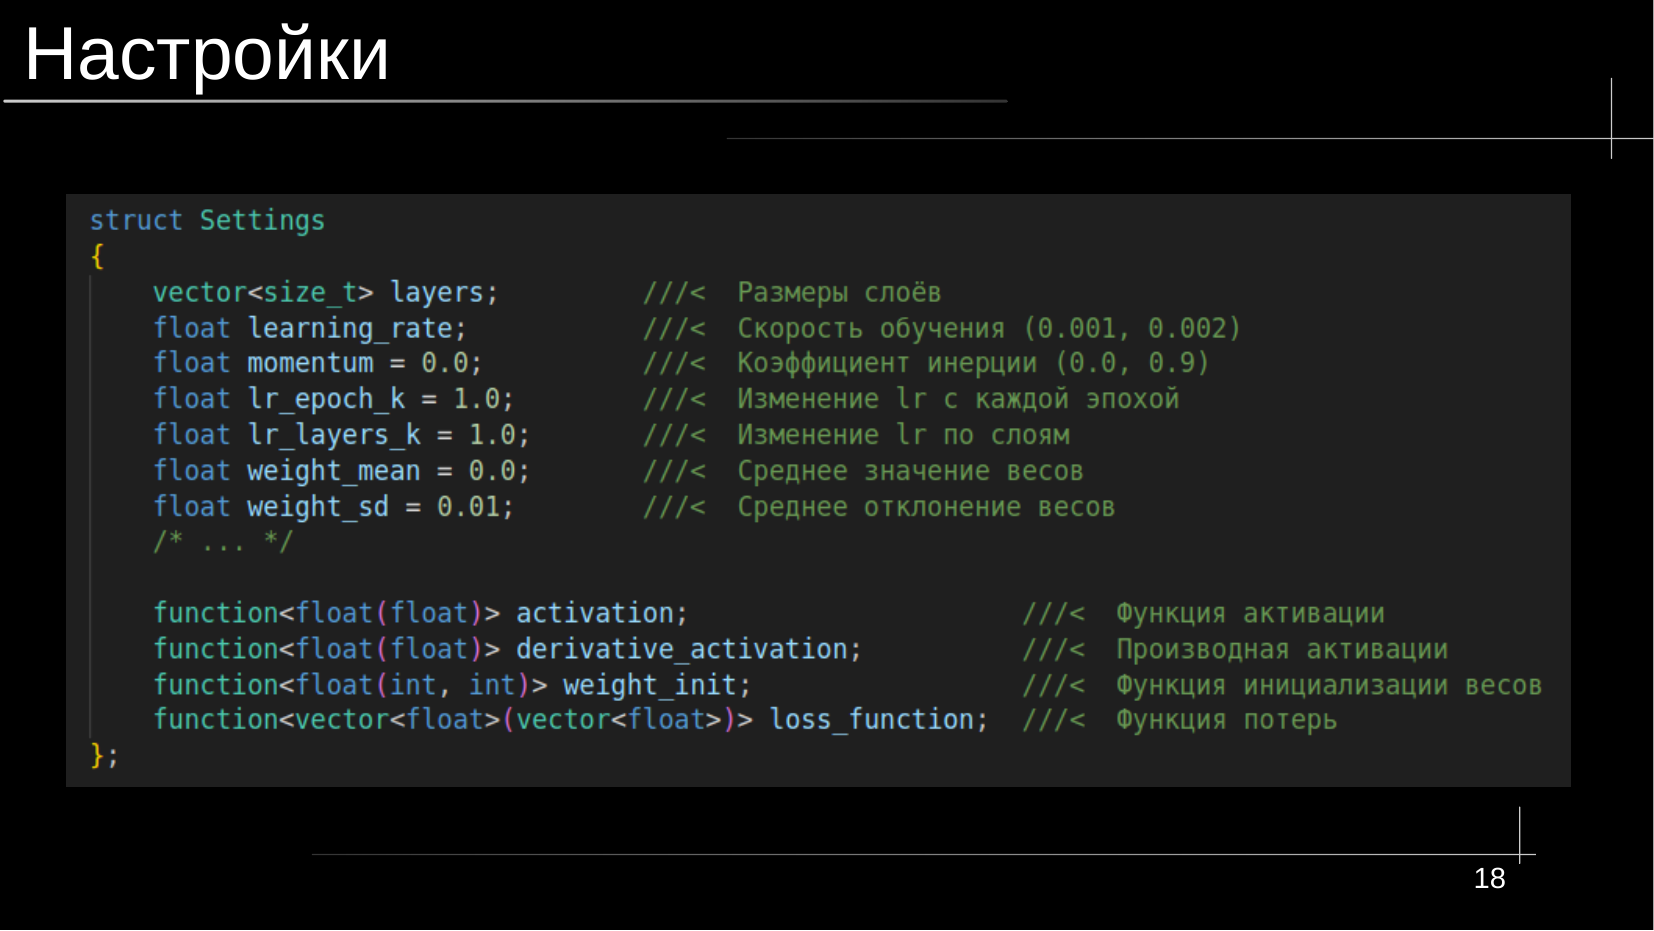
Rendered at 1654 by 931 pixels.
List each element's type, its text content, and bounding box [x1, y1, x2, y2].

title Настройки [23, 0, 1589, 107]
picture [66, 194, 1571, 788]
